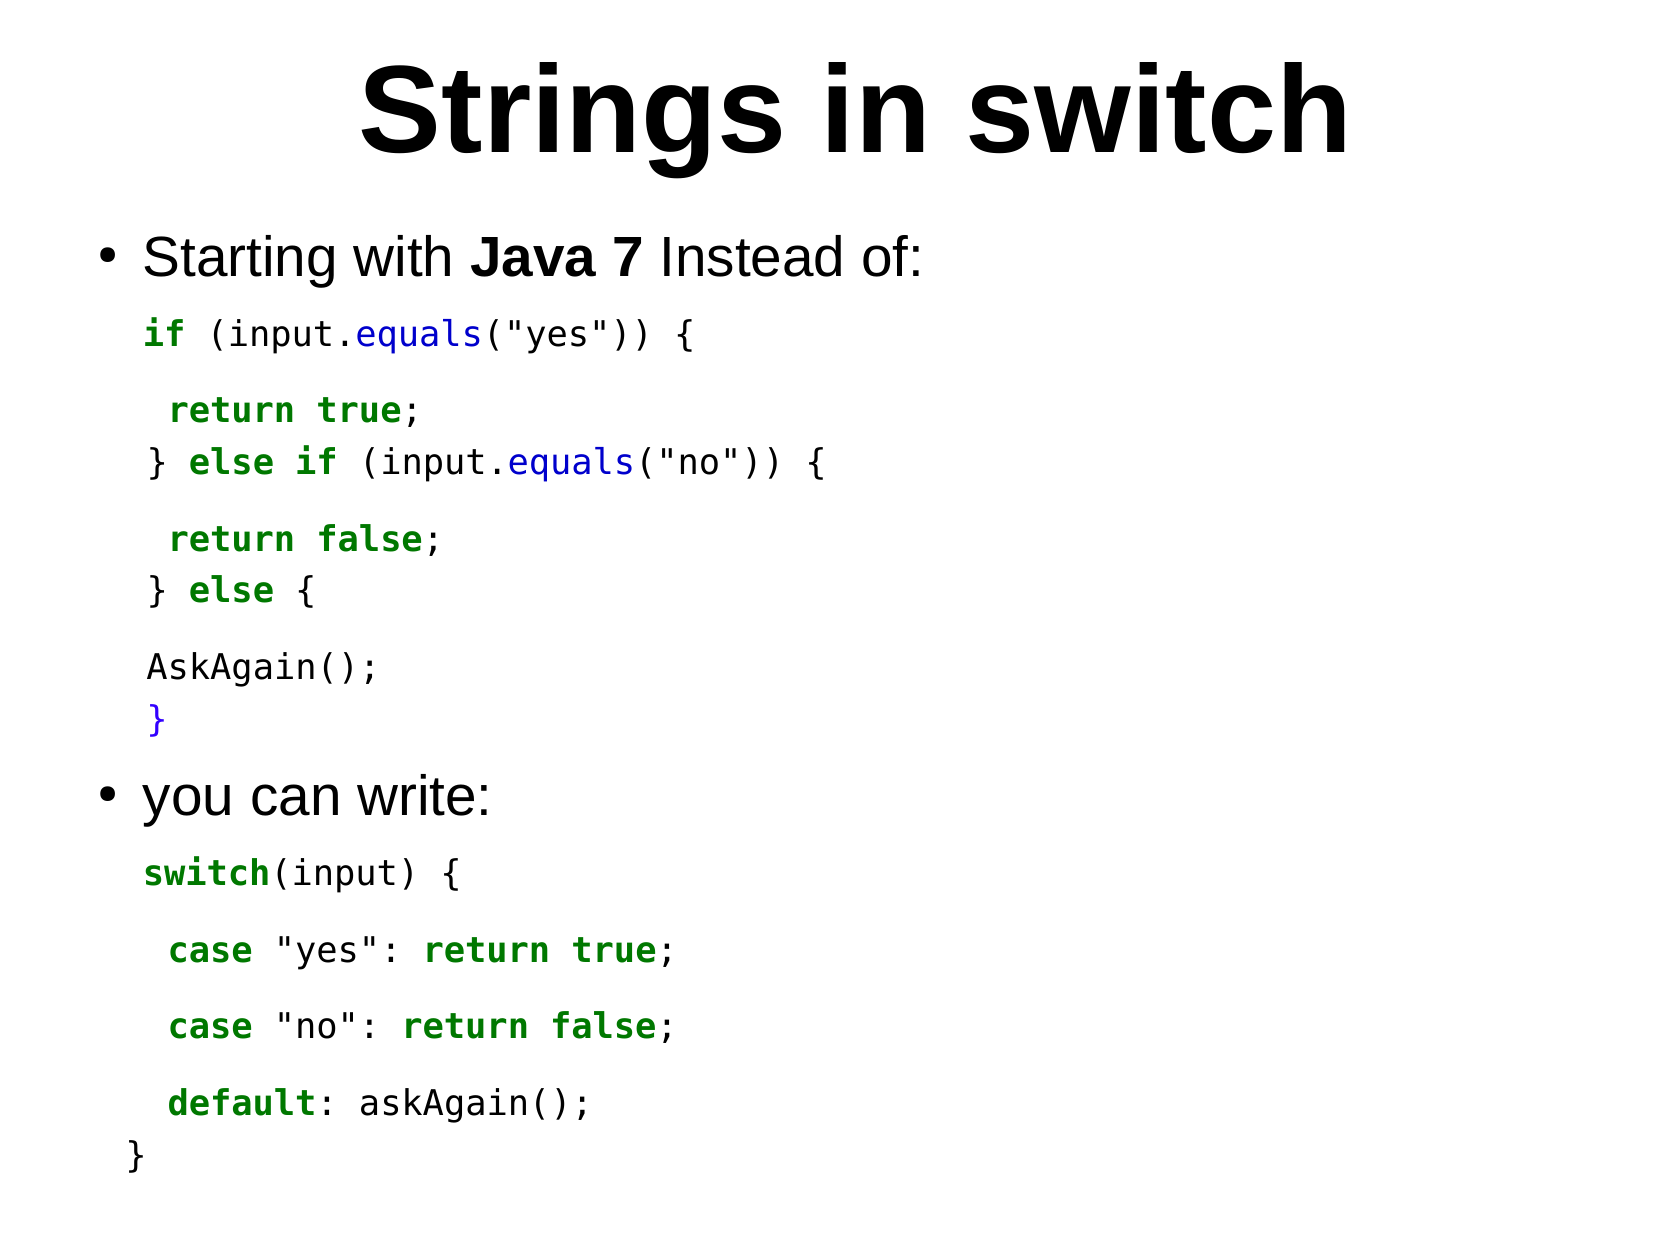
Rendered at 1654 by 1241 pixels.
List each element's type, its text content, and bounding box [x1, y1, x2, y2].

title Strings in switch [82, 39, 1630, 179]
list Starting with Java 7 Instead of: if (input.equals("yes")) { return true; } else if (input.equals("no")) { return false; } else { AskAgain(); } you can write: switch(input) { case "yes": return true; case "no": return false; default: askAgain(); } [82, 225, 1538, 1186]
